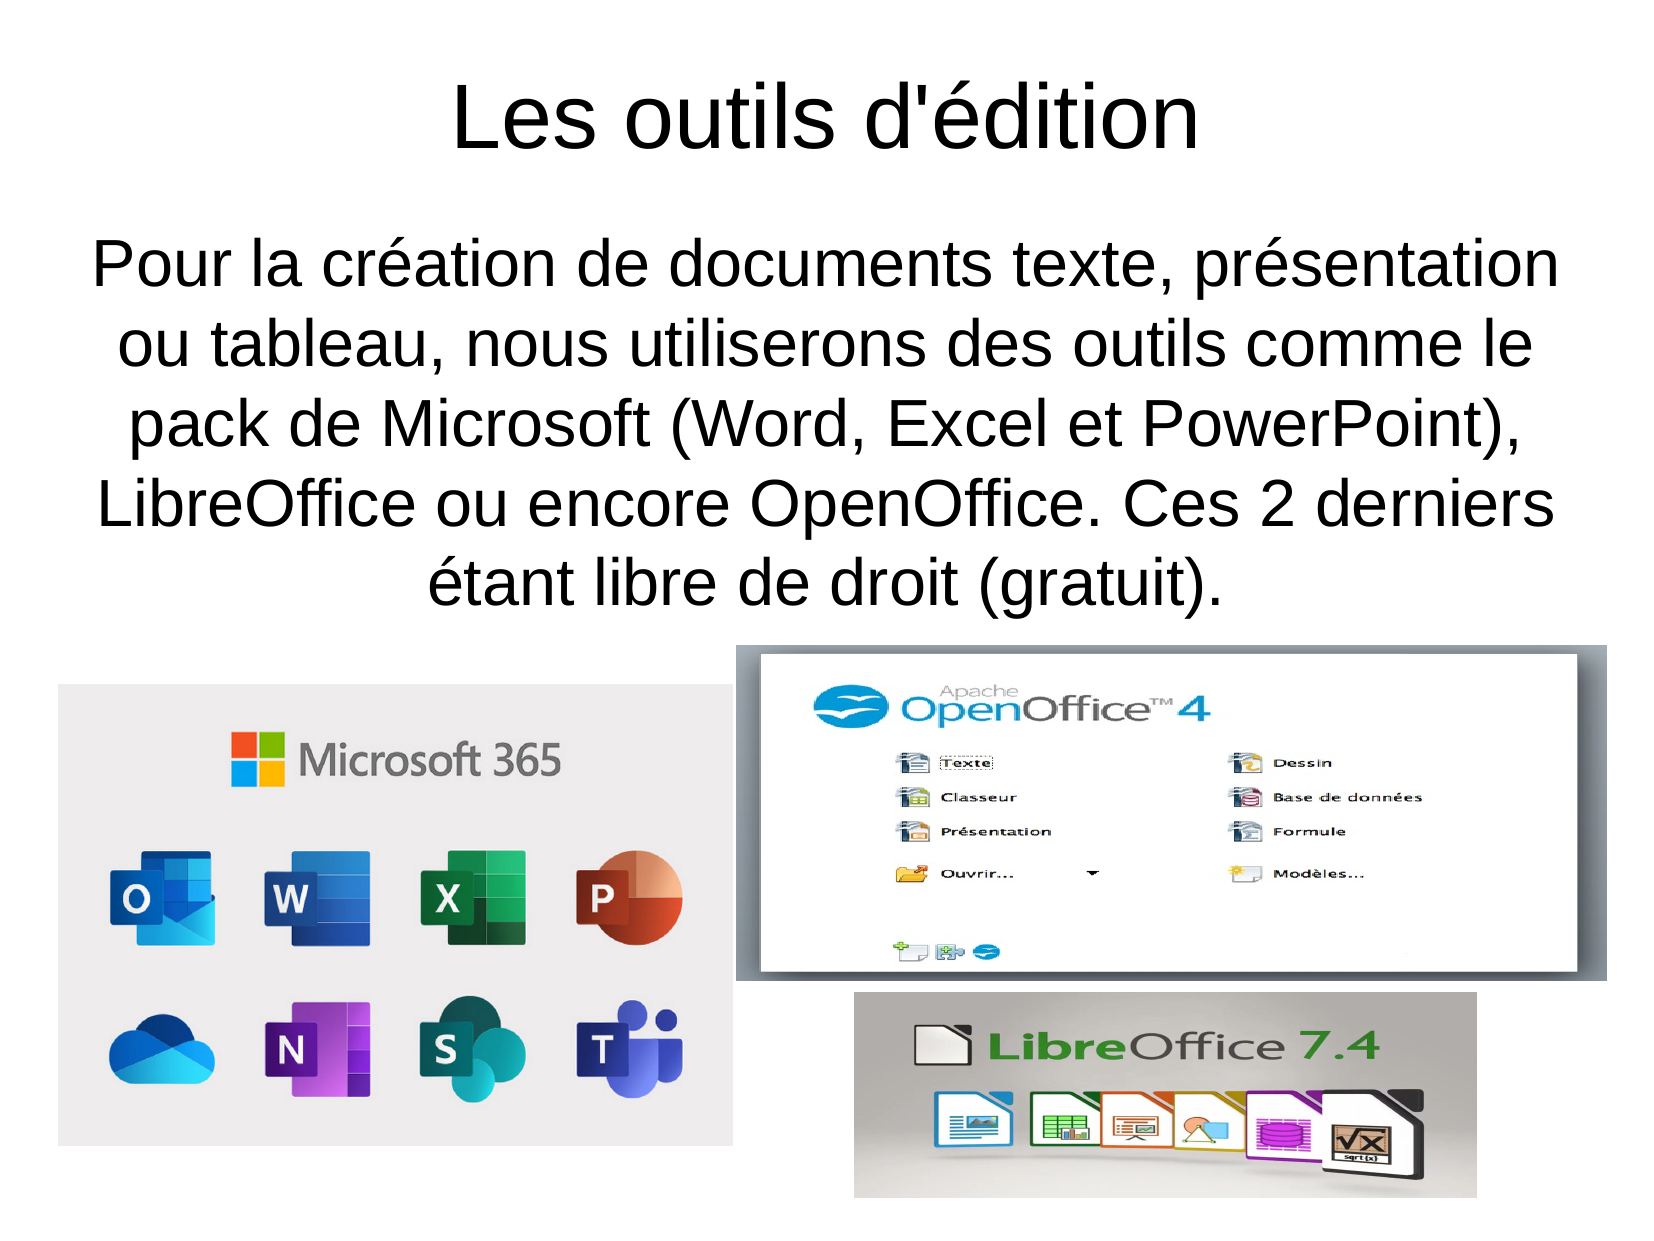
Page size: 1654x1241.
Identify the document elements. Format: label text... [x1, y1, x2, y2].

picture [736, 645, 1607, 981]
title Les outils d'édition [82, 8, 1571, 177]
picture [58, 684, 733, 1146]
subtitle Pour la création de documents texte, présentation ou tableau, nous utiliserons des outils comme le pack de Microsoft (Word, Excel et PowerPoint), LibreOffice ou encore OpenOffice. Ces 2 derniers étant libre de droit (gratuit). [82, 177, 1571, 662]
picture [854, 992, 1477, 1198]
